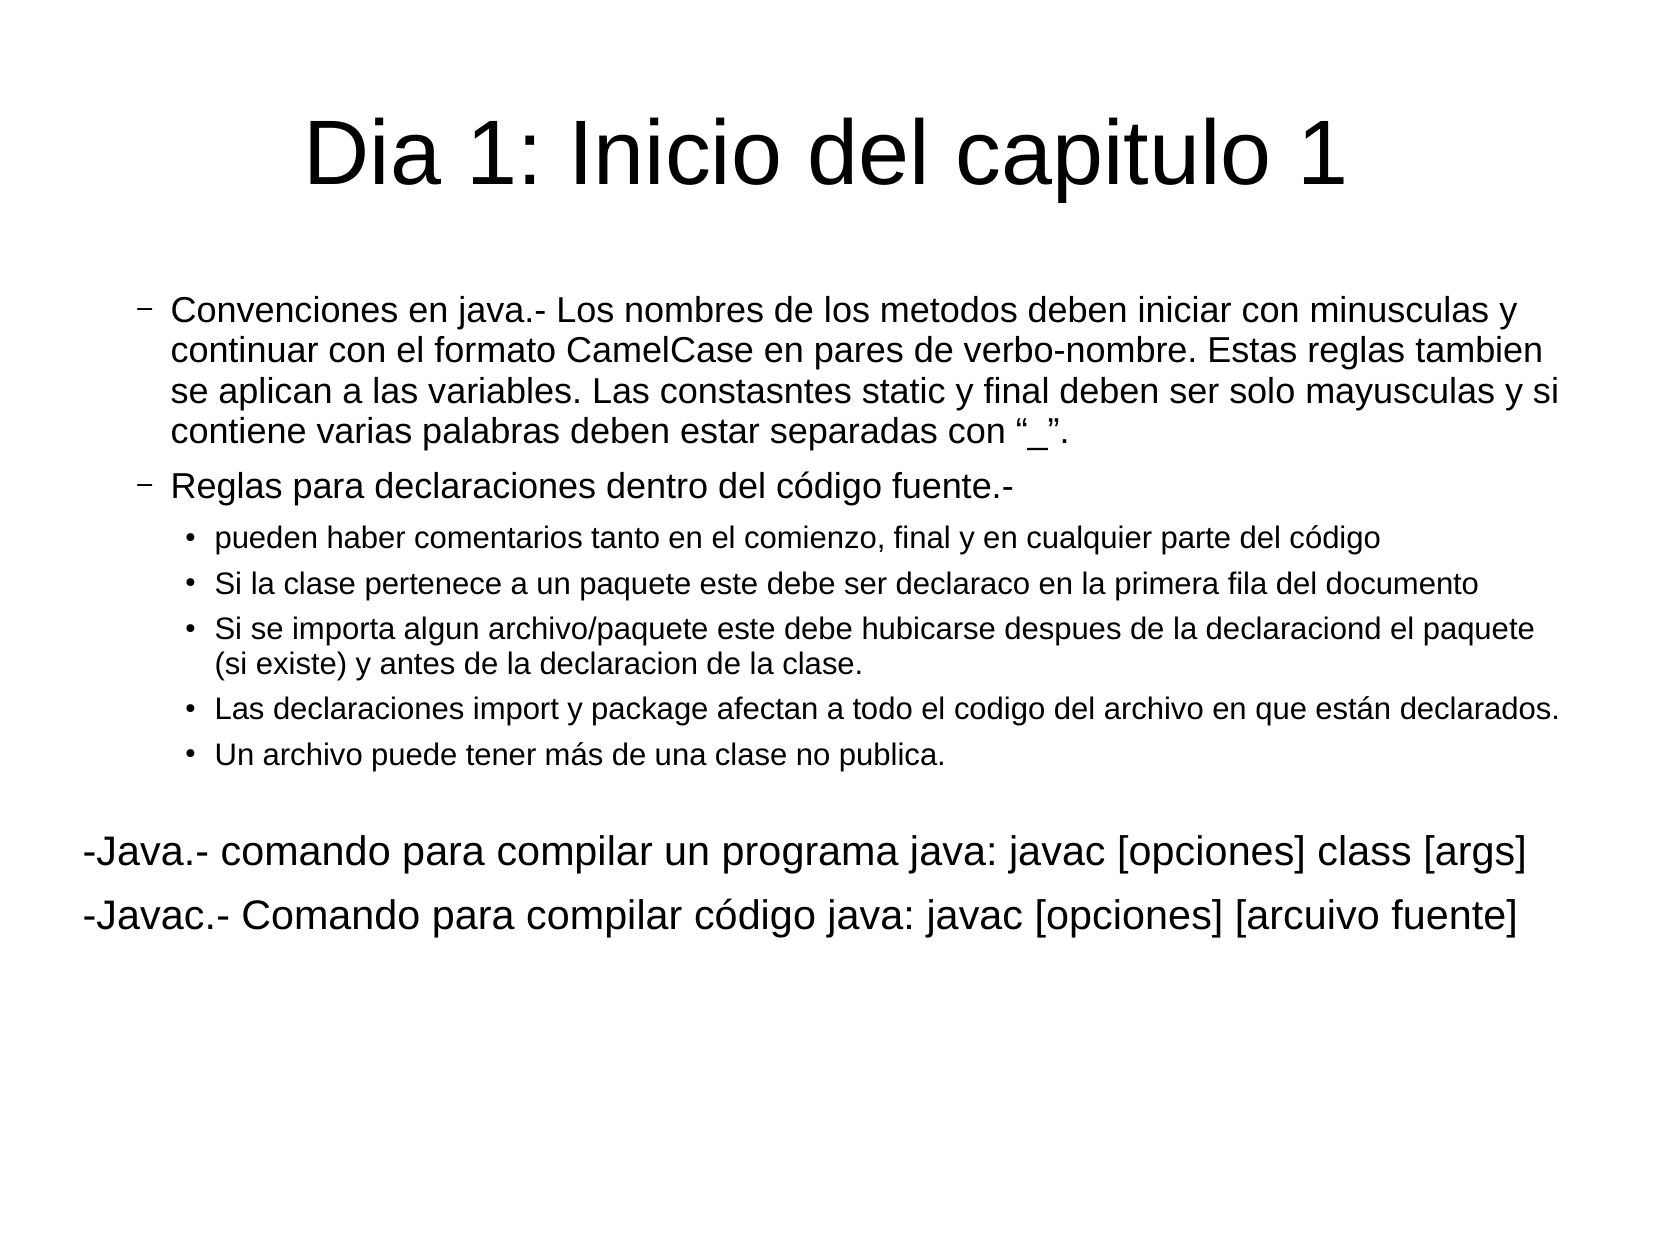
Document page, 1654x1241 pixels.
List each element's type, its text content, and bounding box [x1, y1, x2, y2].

title Dia 1: Inicio del capitulo 1 [82, 49, 1571, 257]
list Convenciones en java.- Los nombres de los metodos deben iniciar con minusculas y continuar con el formato CamelCase en pares de verbo-nombre. Estas reglas tambien se aplican a las variables. Las constasntes static y final deben ser solo mayusculas y si contiene varias palabras deben estar separadas con “_”. Reglas para declaraciones dentro del código fuente.- pueden haber comentarios tanto en el comienzo, final y en cualquier parte del código Si la clase pertenece a un paquete este debe ser declaraco en la primera fila del documento Si se importa algun archivo/paquete este debe hubicarse despues de la declaraciond el paquete (si existe) y antes de la declaracion de la clase. Las declaraciones import y package afectan a todo el codigo del archivo en que están declarados. Un archivo puede tener más de una clase no publica. -Java.- comando para compilar un programa java: javac [opciones] class [args] -Javac.- Comando para compilar código java: javac [opciones] [arcuivo fuente] [82, 290, 1571, 1010]
